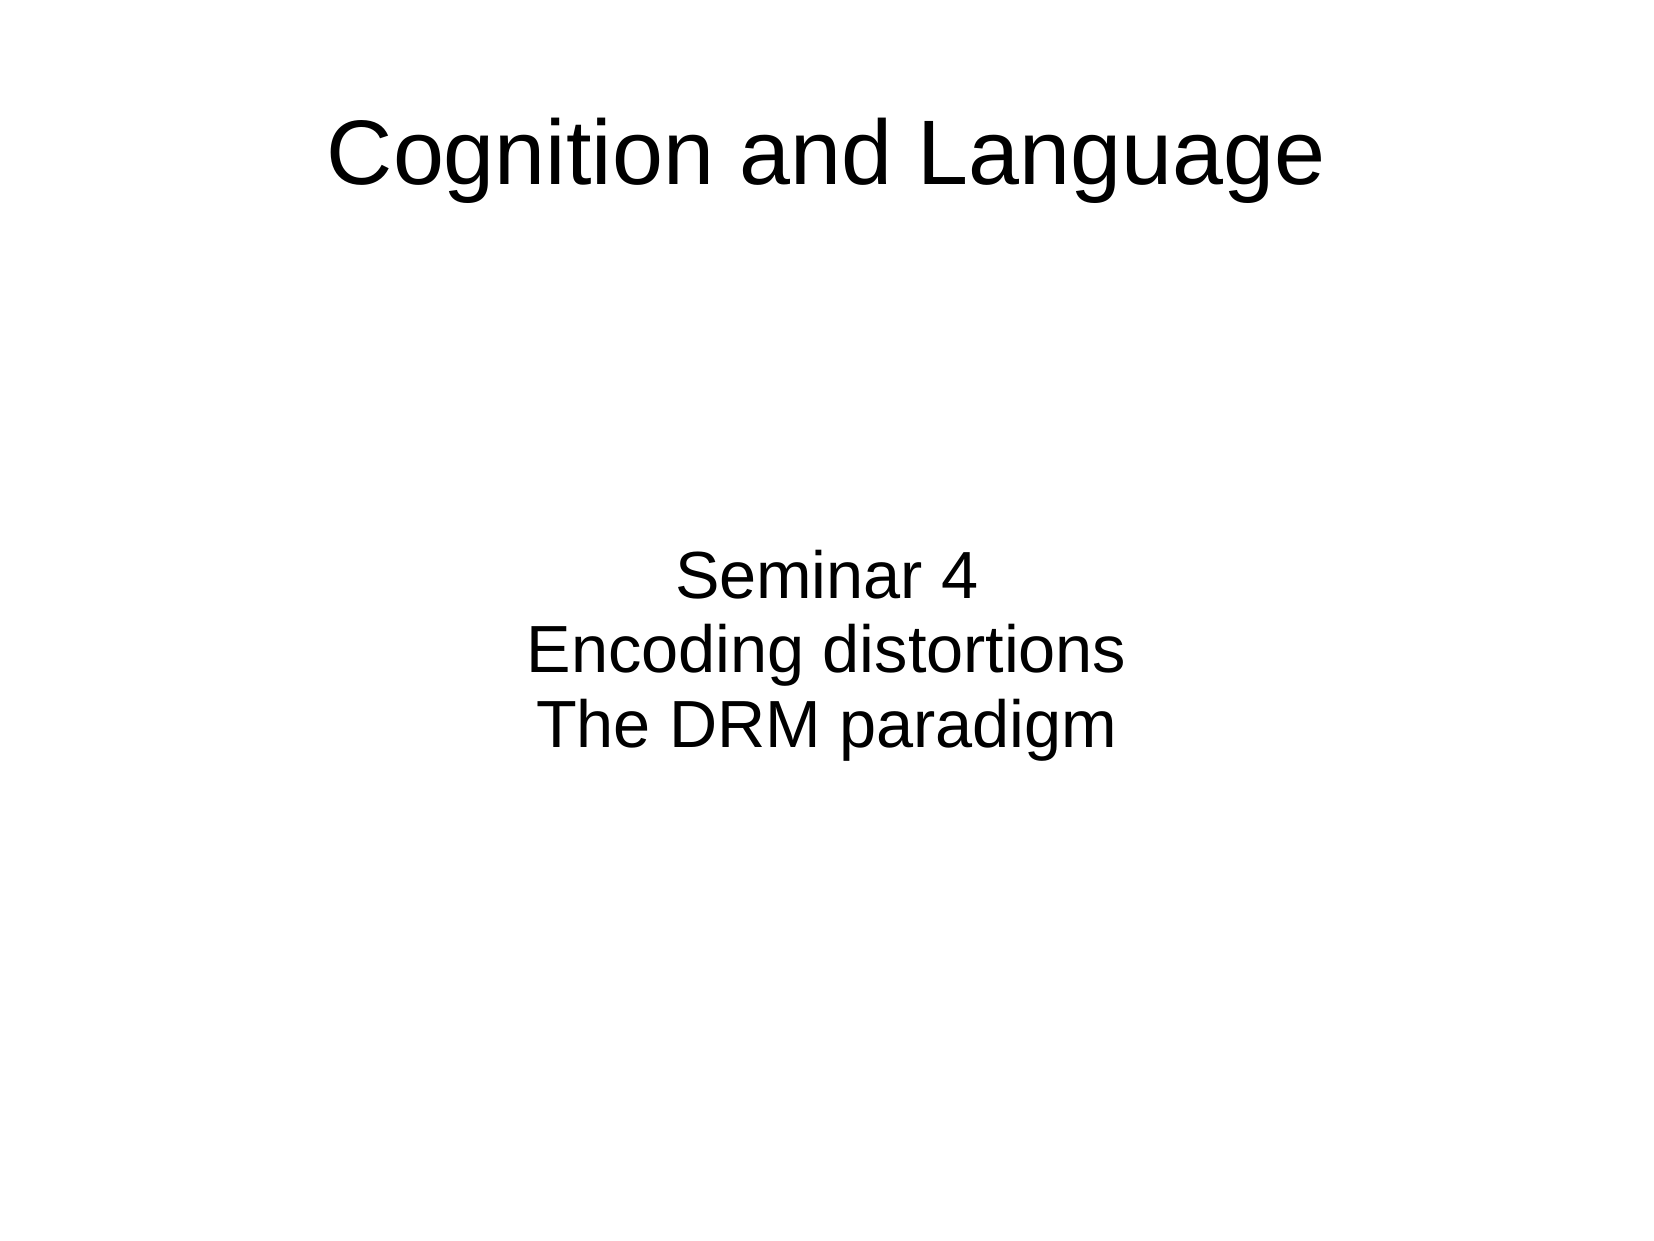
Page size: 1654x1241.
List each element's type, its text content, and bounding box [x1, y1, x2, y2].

title Cognition and Language [82, 49, 1571, 257]
subtitle Seminar 4 Encoding distortions The DRM paradigm [82, 290, 1571, 1010]
